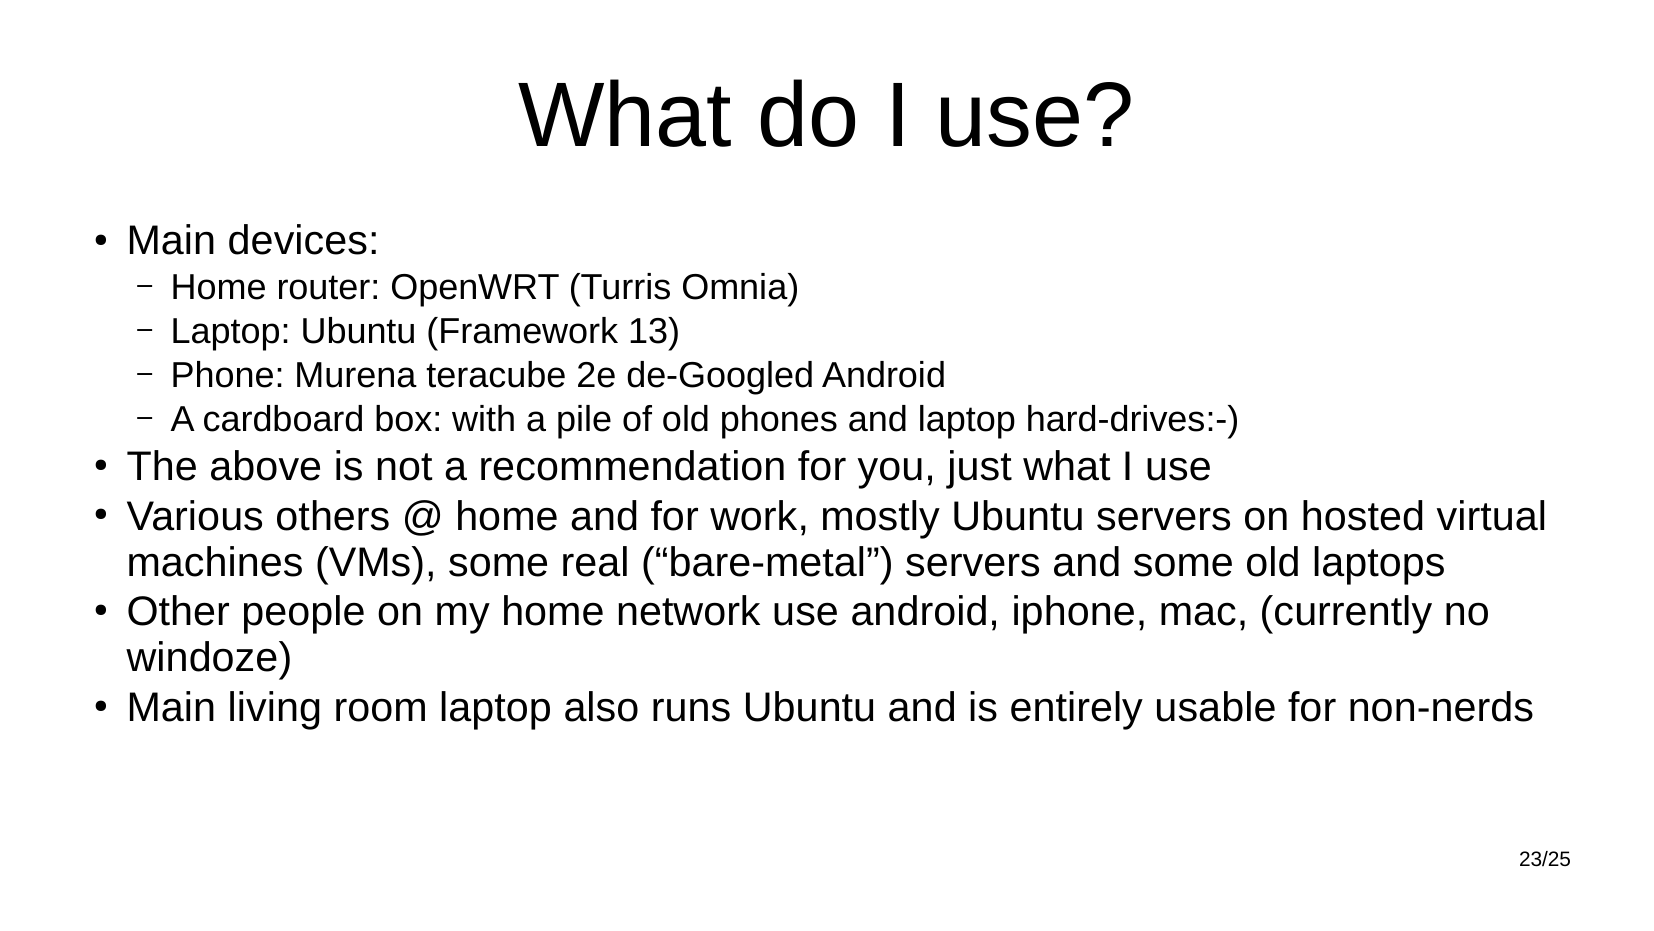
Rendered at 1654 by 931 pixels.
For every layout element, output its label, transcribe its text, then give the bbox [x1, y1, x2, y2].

list Main devices: Home router: OpenWRT (Turris Omnia) Laptop: Ubuntu (Framework 13) Phone: Murena teracube 2e de-Googled Android A cardboard box: with a pile of old phones and laptop hard-drives:-) The above is not a recommendation for you, just what I use Various others @ home and for work, mostly Ubuntu servers on hosted virtual machines (VMs), some real (“bare-metal”) servers and some old laptops Other people on my home network use android, iphone, mac, (currently no windoze) Main living room laptop also runs Ubuntu and is entirely usable for non-nerds [82, 217, 1571, 803]
title What do I use? [82, 37, 1571, 193]
